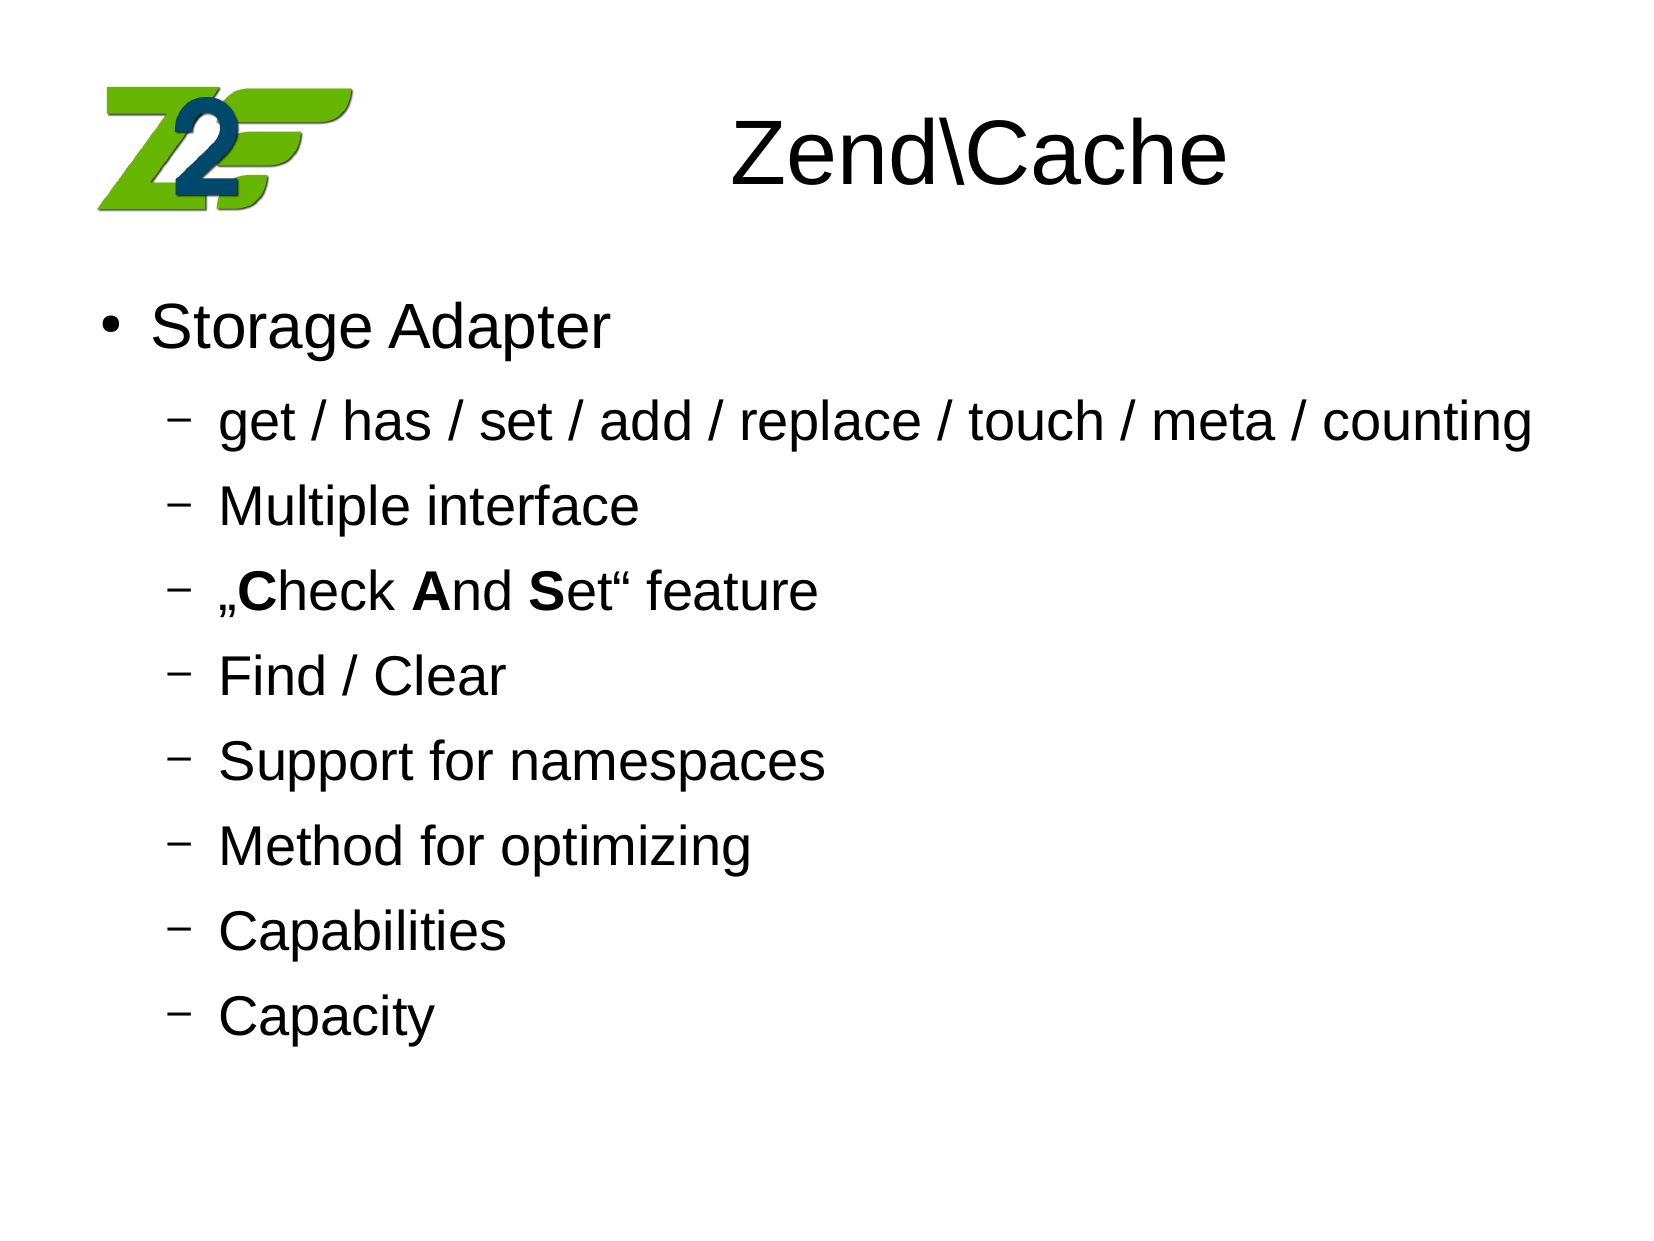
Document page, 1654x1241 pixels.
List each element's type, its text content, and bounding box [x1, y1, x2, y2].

list Storage Adapter get / has / set / add / replace / touch / meta / counting Multiple interface „Check And Set“ feature Find / Clear Support for namespaces Method for optimizing Capabilities Capacity [82, 290, 1538, 1087]
picture [94, 82, 355, 213]
title Zend\Cache [389, 49, 1571, 257]
